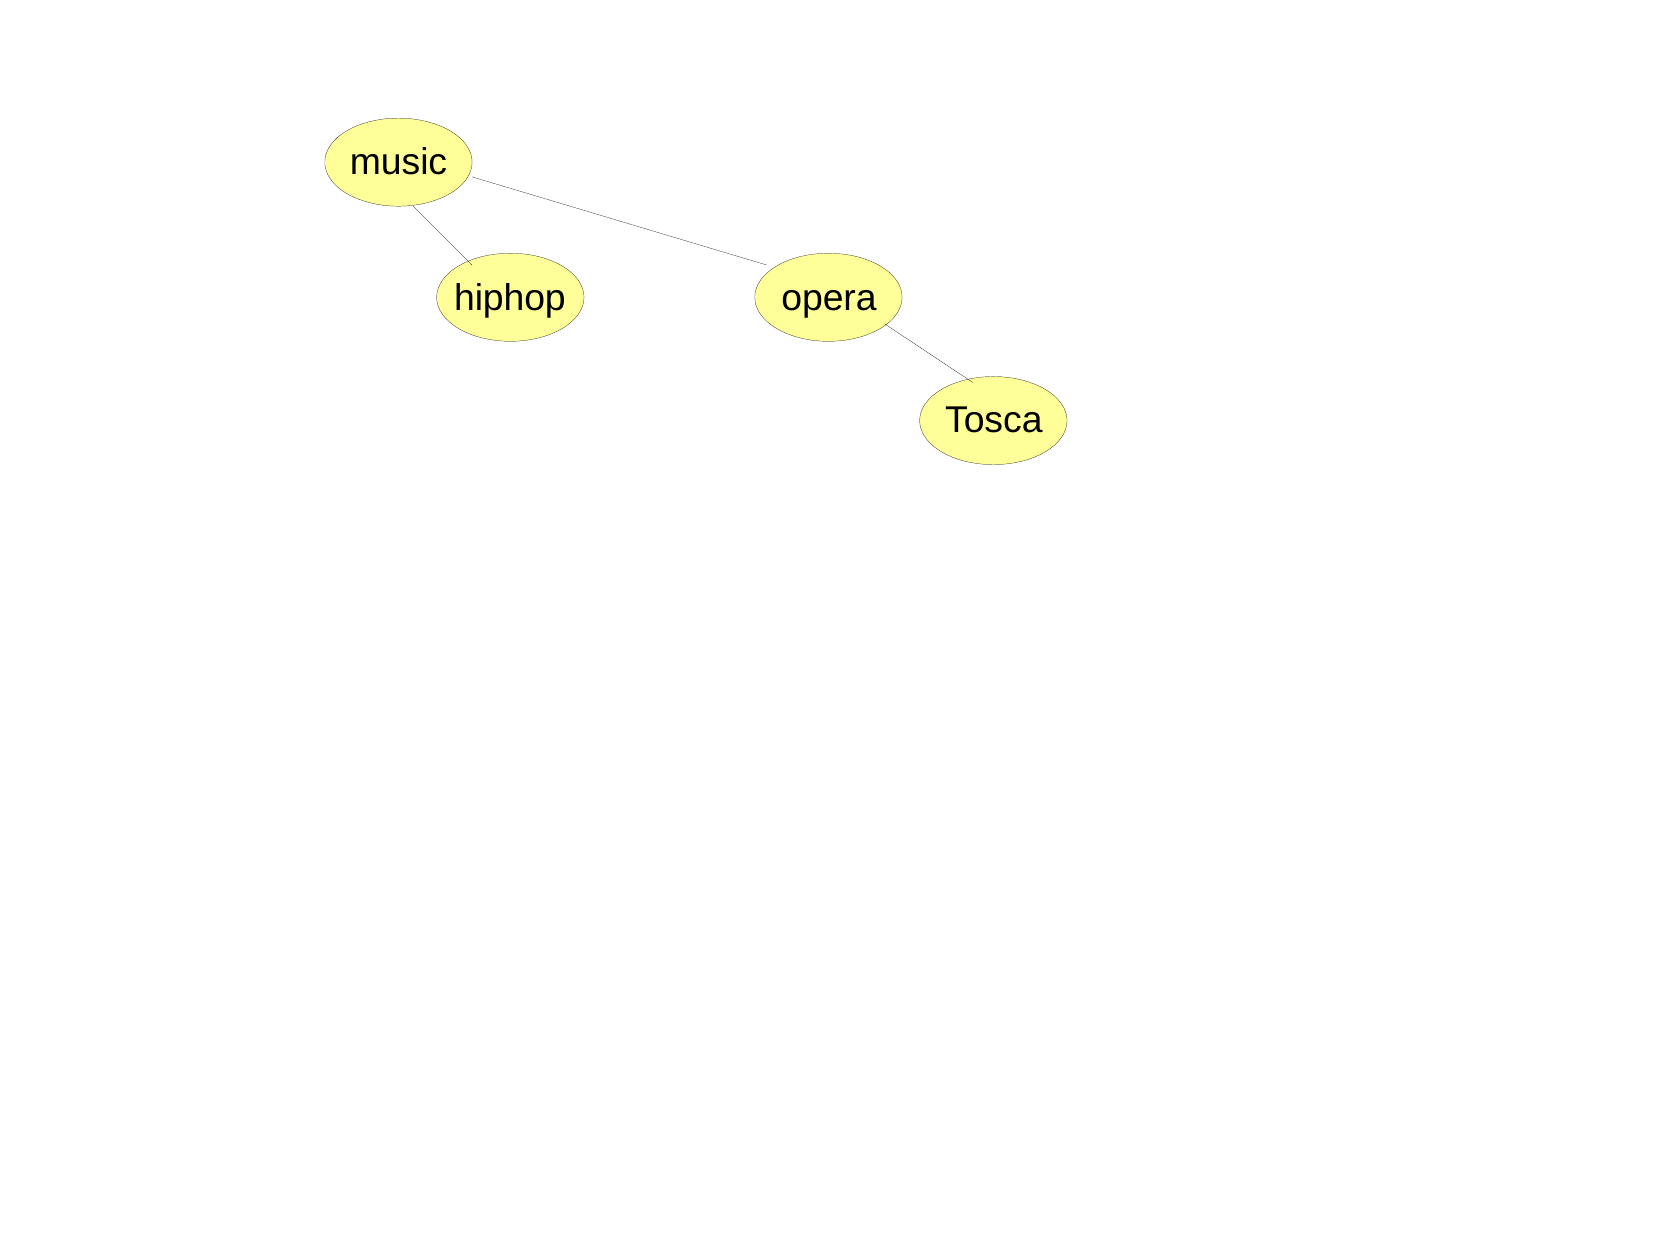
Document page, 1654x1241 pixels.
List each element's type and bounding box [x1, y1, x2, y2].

picture [324, 118, 1069, 467]
